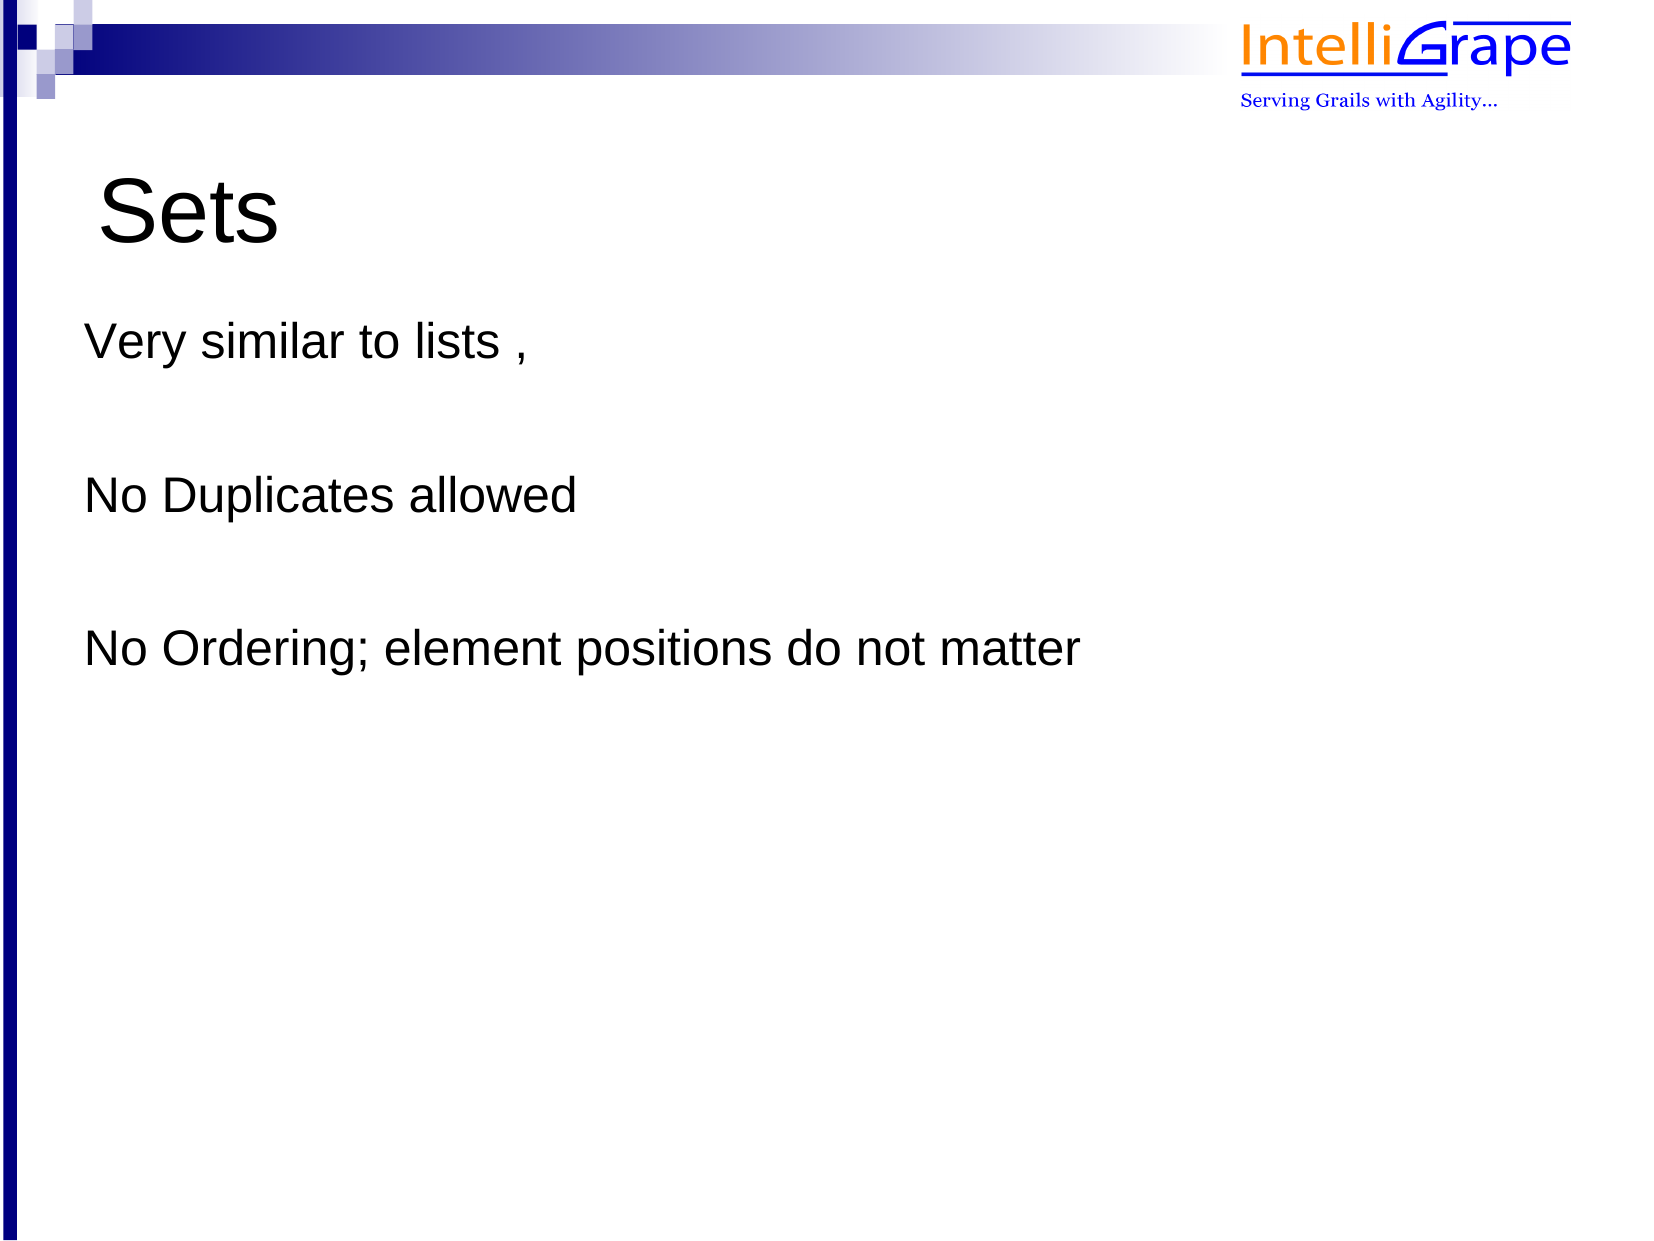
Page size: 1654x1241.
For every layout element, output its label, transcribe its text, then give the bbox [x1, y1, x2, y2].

picture [1240, 14, 1571, 111]
text_box Very similar to lists , No Duplicates allowed No Ordering; element positions do not matter [69, 301, 1600, 943]
title Sets [82, 82, 1570, 301]
